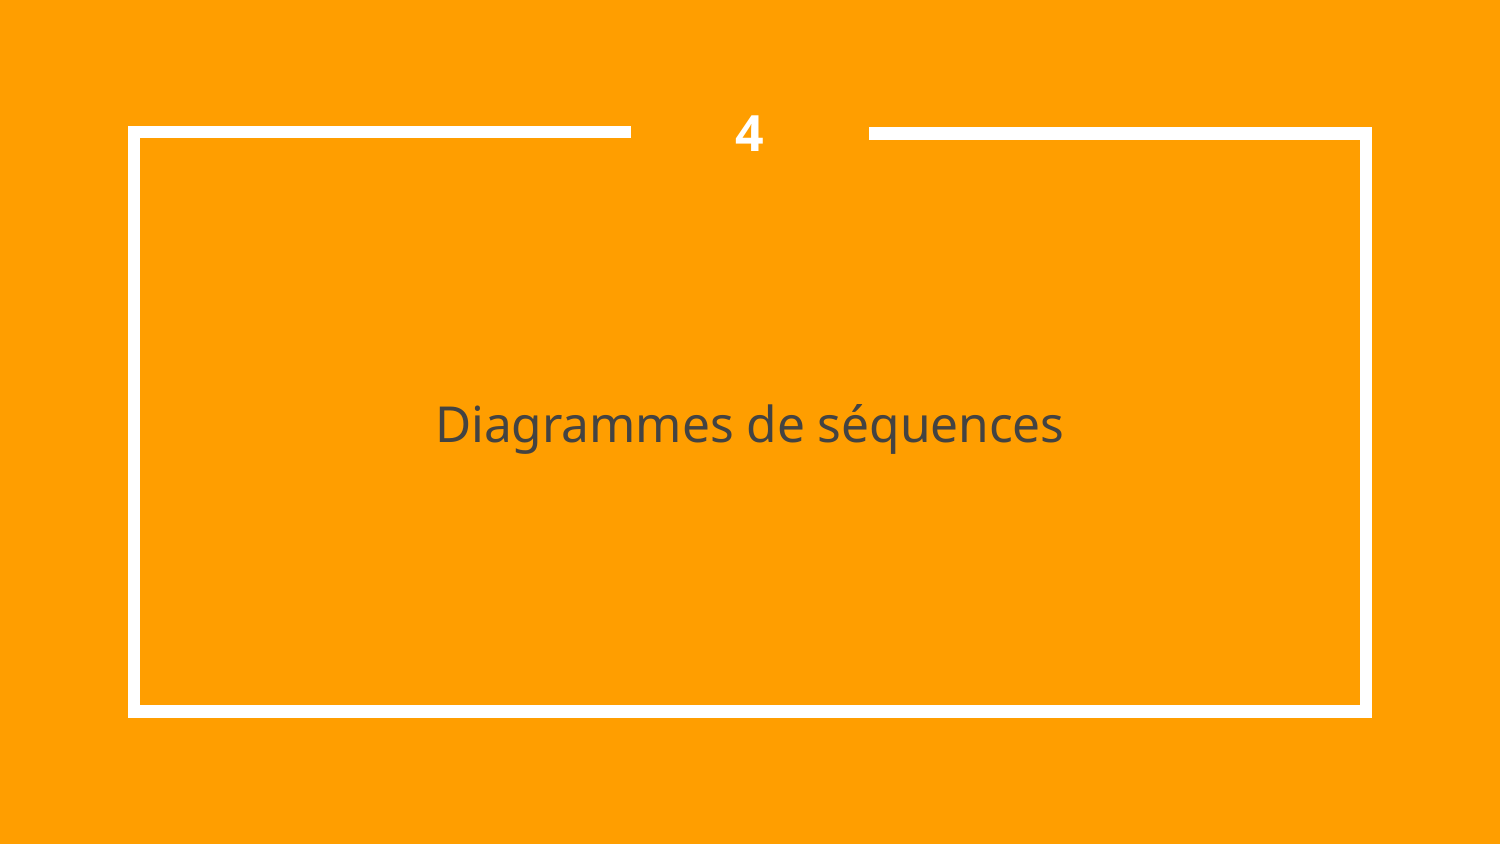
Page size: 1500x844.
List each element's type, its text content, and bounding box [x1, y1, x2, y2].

text_box 4 [633, 86, 867, 177]
title Diagrammes de séquences [317, 376, 1183, 468]
